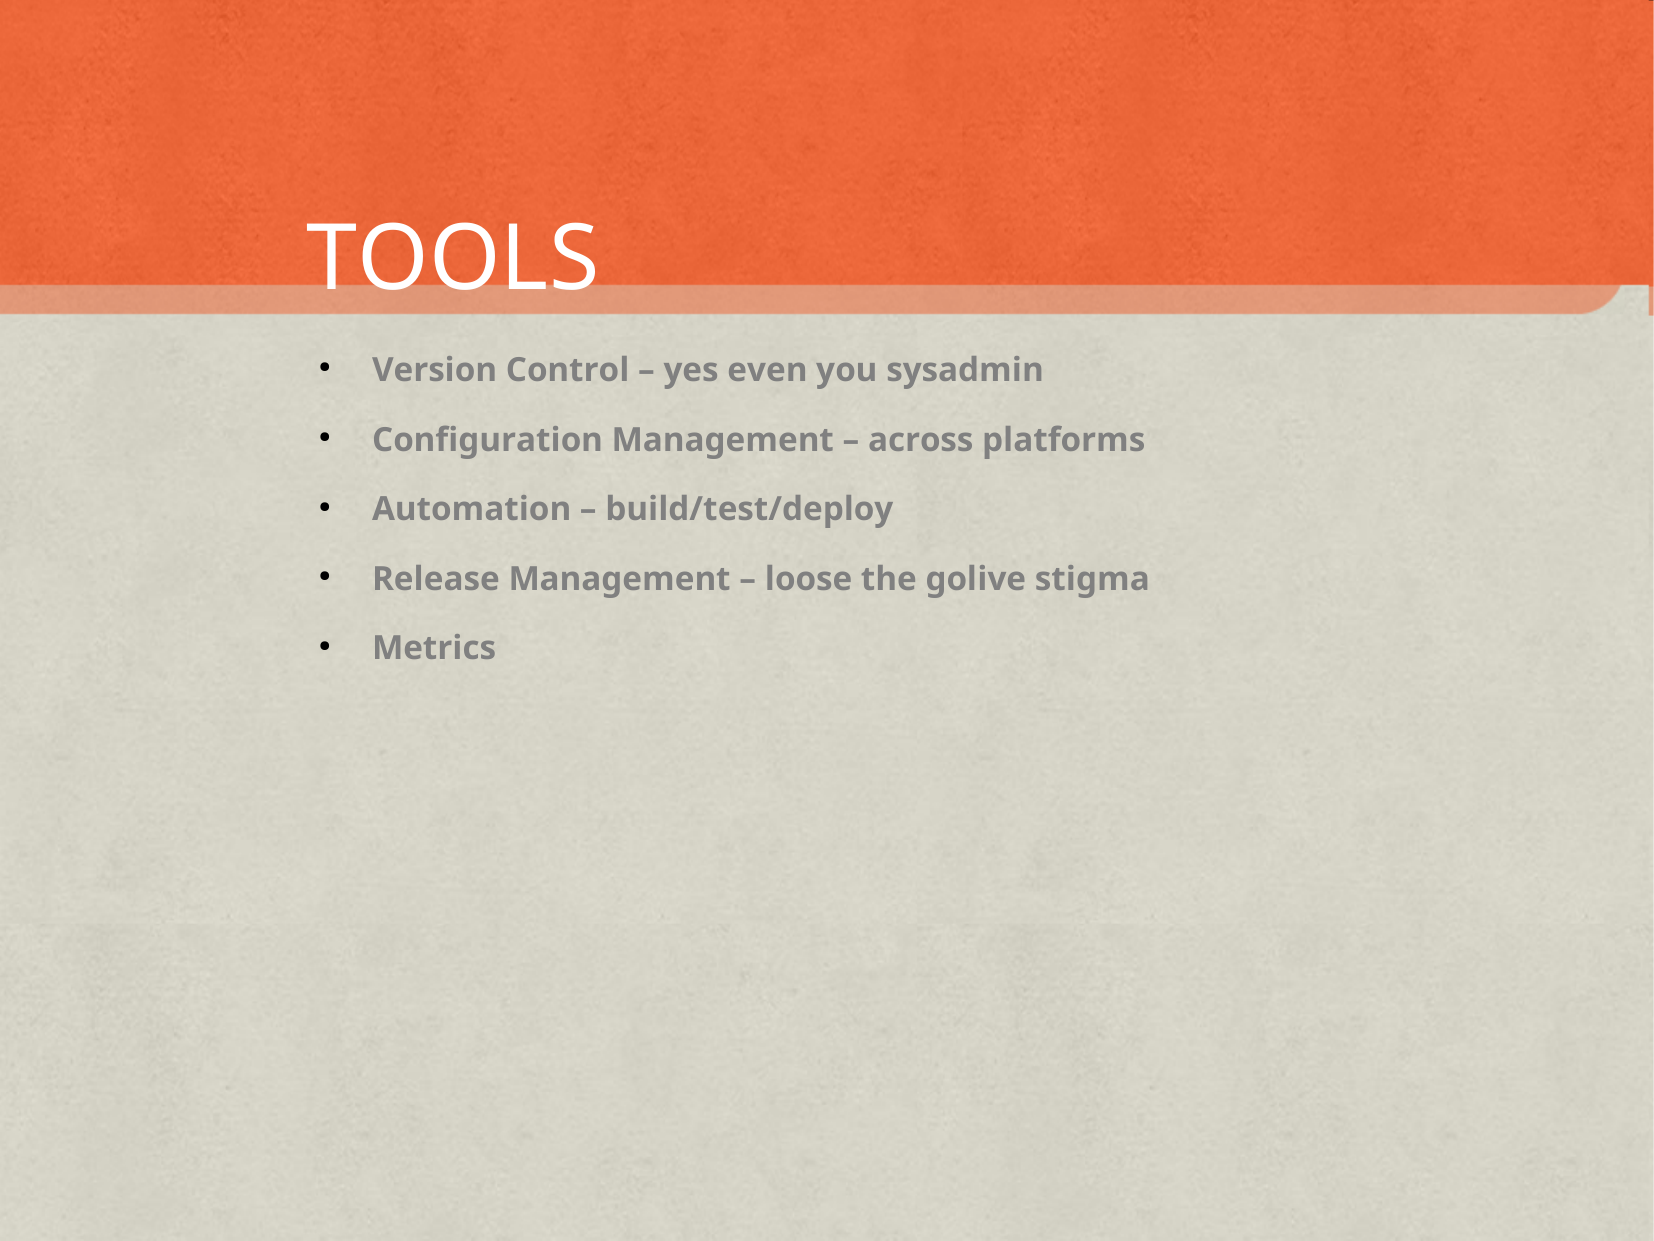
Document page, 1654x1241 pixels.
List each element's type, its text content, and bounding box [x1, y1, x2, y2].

title TOOLS [306, 189, 1654, 318]
list Version Control – yes even you sysadmin Configuration Management – across platforms Automation – build/test/deploy Release Management – loose the golive stigma Metrics [301, 348, 1654, 1068]
picture [0, 0, 1654, 1241]
